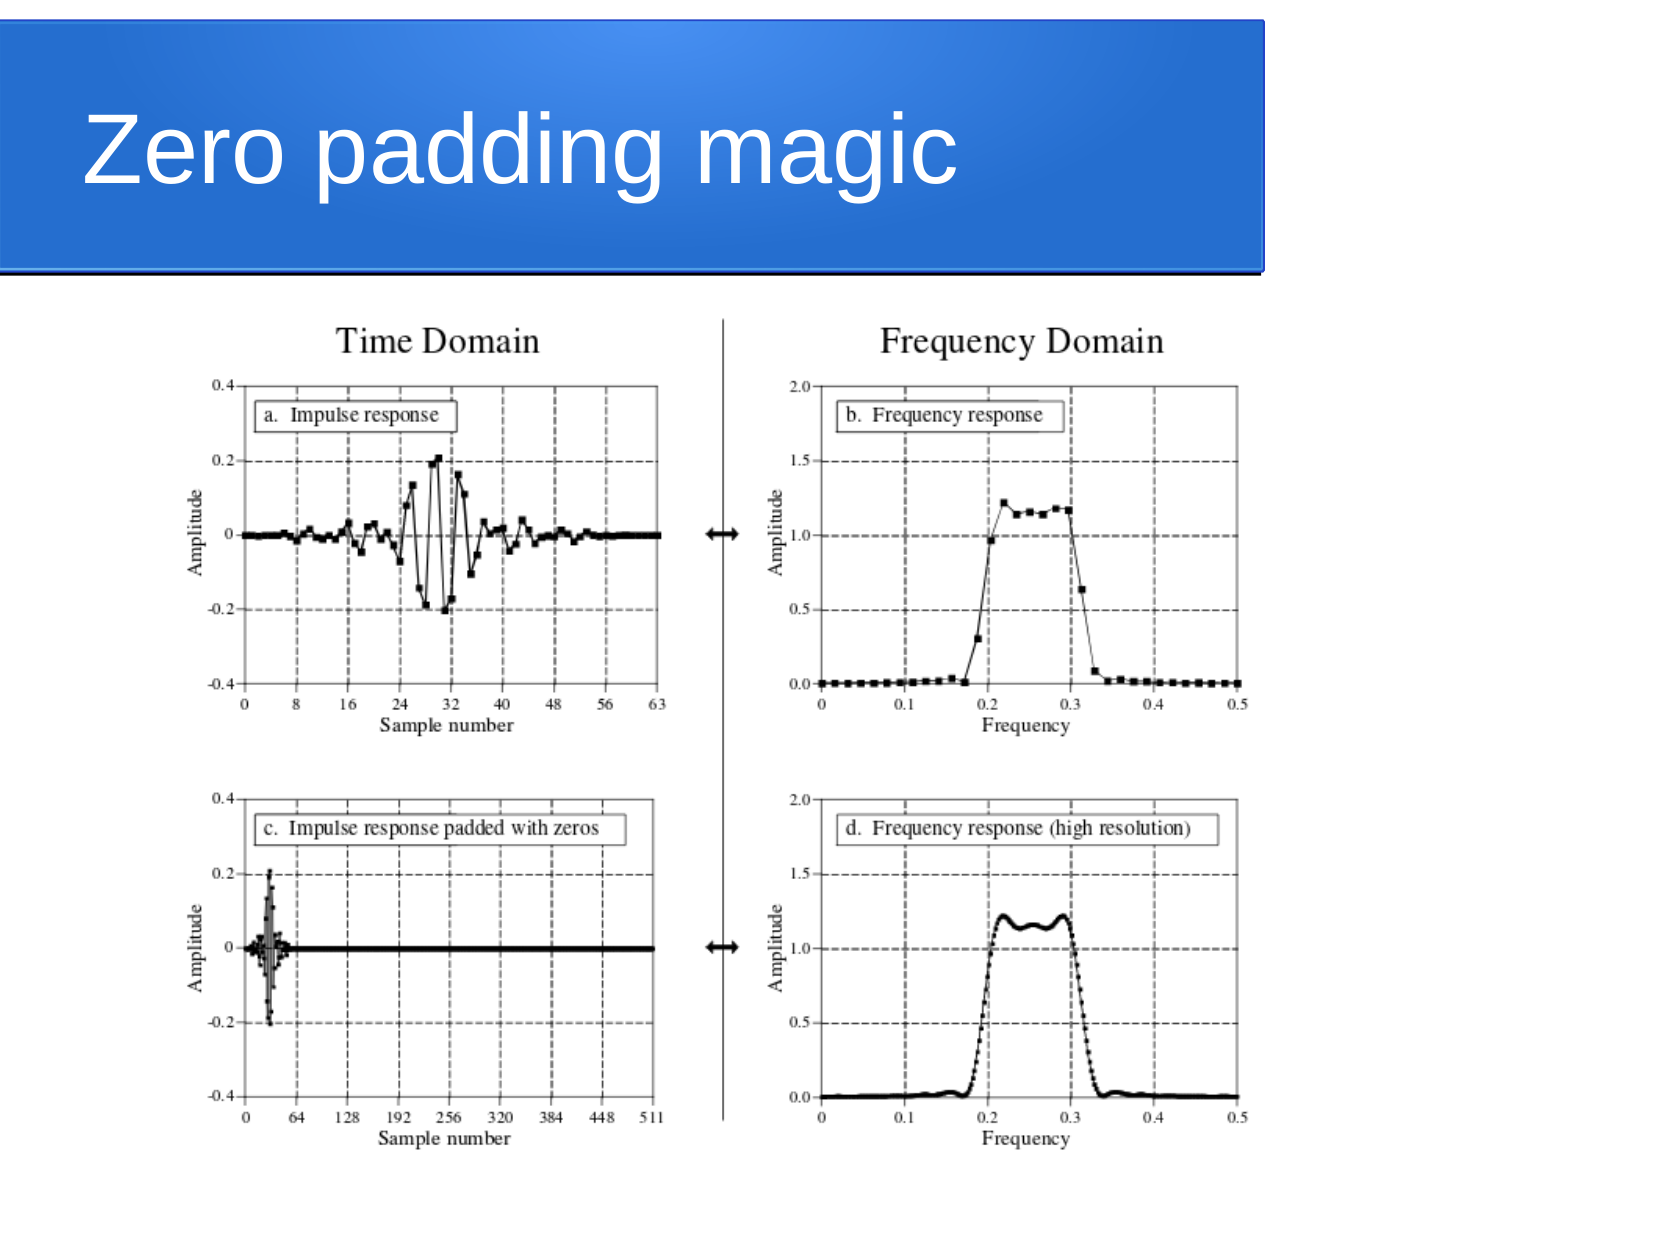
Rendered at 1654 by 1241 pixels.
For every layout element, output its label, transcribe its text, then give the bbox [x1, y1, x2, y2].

title Zero padding magic [82, 47, 1235, 252]
picture [139, 303, 1278, 1156]
